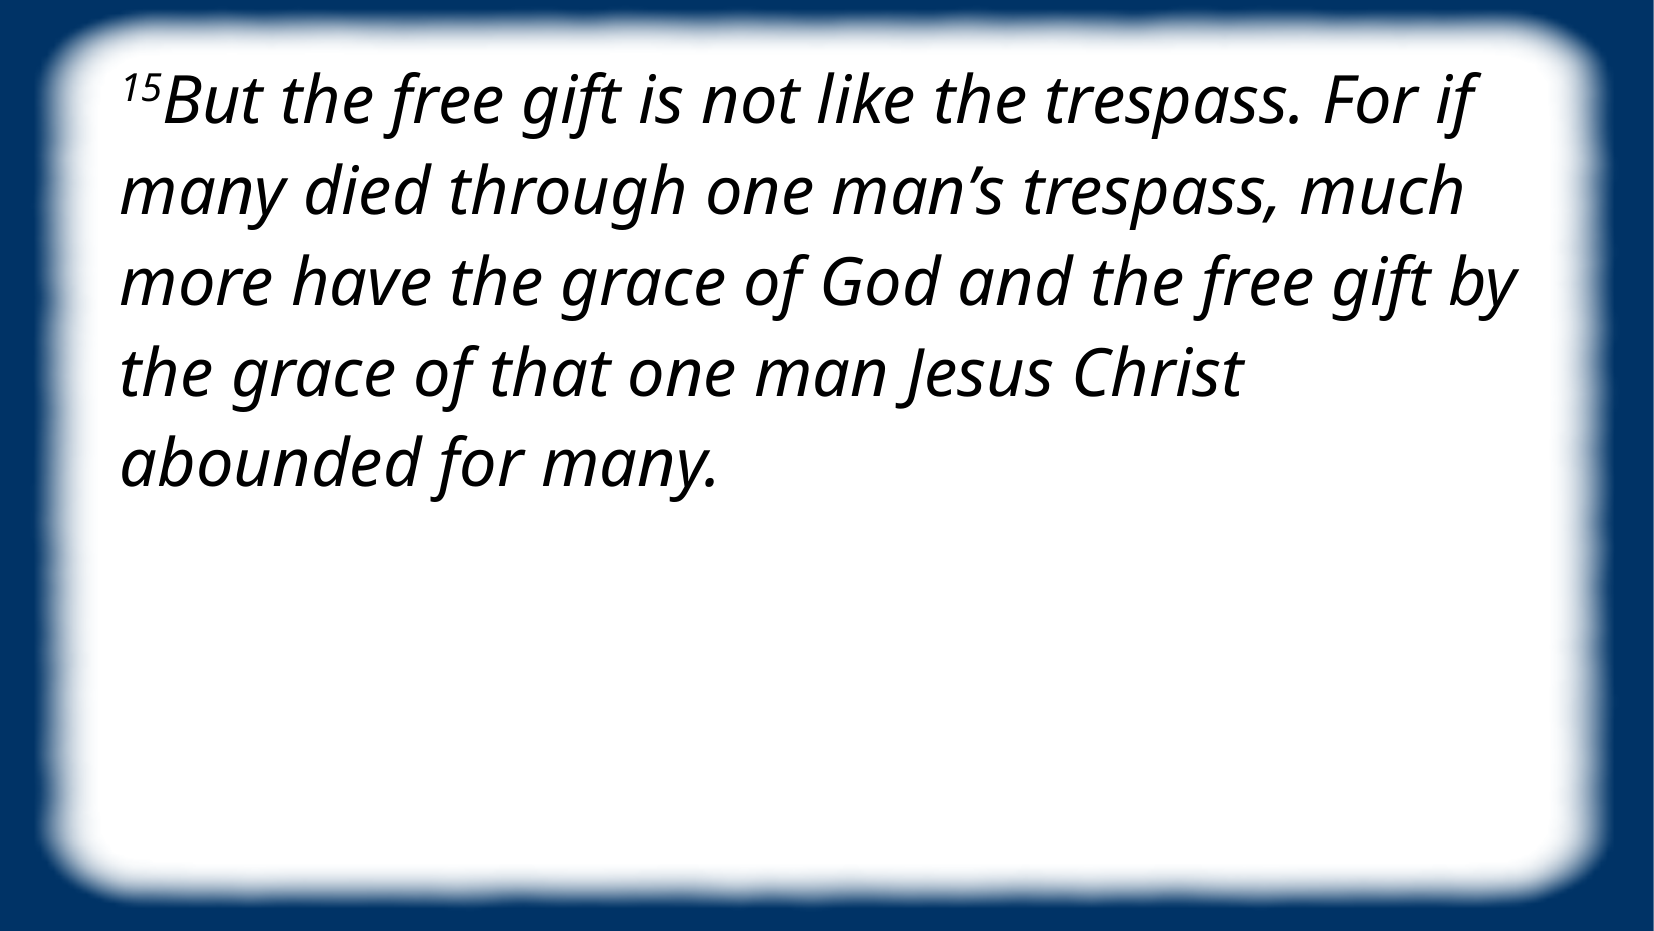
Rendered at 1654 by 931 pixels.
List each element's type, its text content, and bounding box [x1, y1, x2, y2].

text_box 15But the free gift is not like the trespass. For if many died through one man’s trespass, much more have the grace of God and the free gift by the grace of that one man Jesus Christ abounded for many. [105, 45, 1561, 504]
picture [0, 0, 1654, 931]
